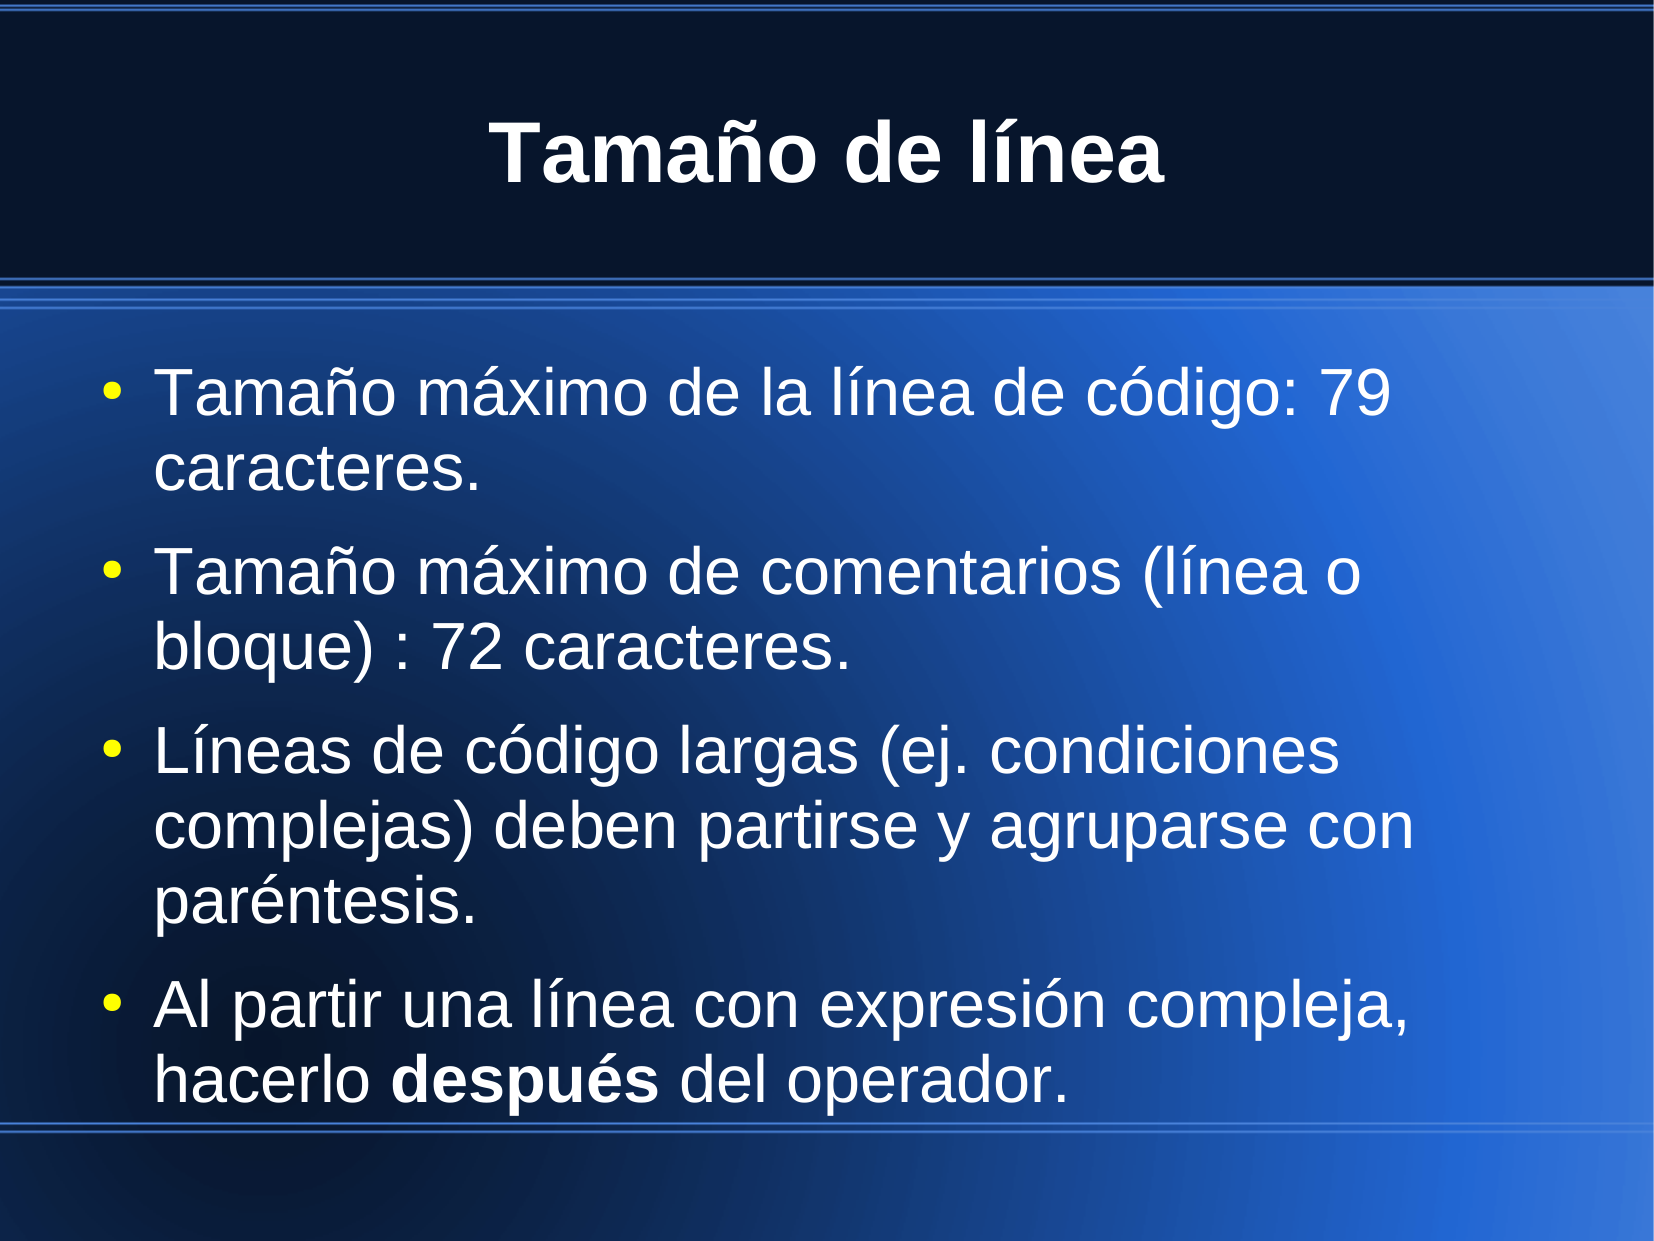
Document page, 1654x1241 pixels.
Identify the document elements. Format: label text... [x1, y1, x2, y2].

picture [0, 0, 1654, 1241]
list Tamaño máximo de la línea de código: 79 caracteres. Tamaño máximo de comentarios (línea o bloque) : 72 caracteres. Líneas de código largas (ej. condiciones complejas) deben partirse y agruparse con paréntesis. Al partir una línea con expresión compleja, hacerlo después del operador. [82, 355, 1571, 1117]
title Tamaño de línea [82, 49, 1571, 257]
